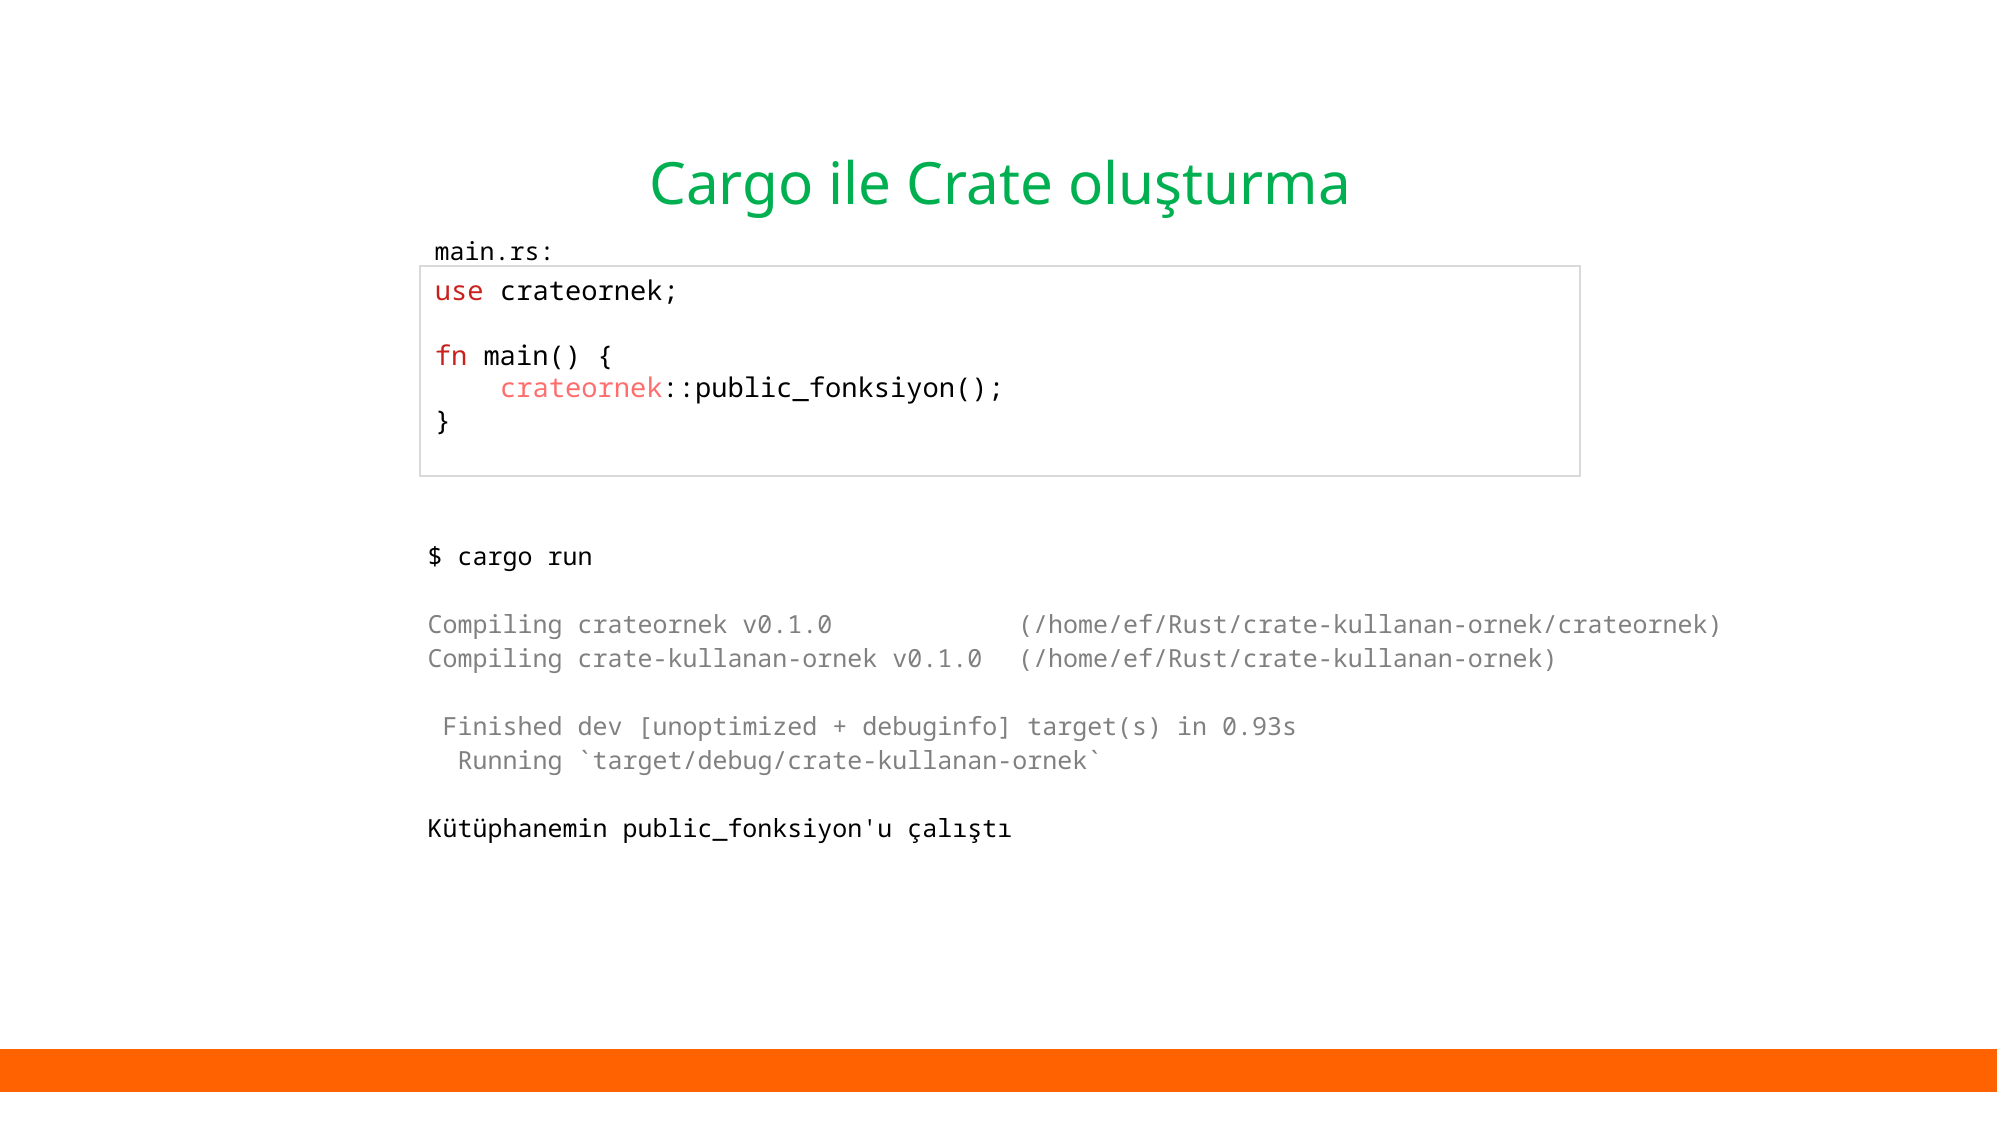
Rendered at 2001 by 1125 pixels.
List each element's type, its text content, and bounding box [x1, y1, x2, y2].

text_box $ cargo run Compiling crateornek v0.1.0 (/home/ef/Rust/crate-kullanan-ornek/crateornek) Compiling crate-kullanan-ornek v0.1.0 (/home/ef/Rust/crate-kullanan-ornek) Finished dev [unoptimized + debuginfo] target(s) in 0.93s Running `target/debug/crate-kullanan-ornek` Kütüphanemin public_fonksiyon'u çalıştı [412, 531, 1547, 772]
text_box main.rs: [419, 226, 600, 267]
text_box [0, 1049, 1997, 1092]
text_box use crateornek; fn main() { crateornek::public_fonksiyon(); } [419, 265, 1581, 476]
list Cargo ile Crate oluşturma [420, 146, 1580, 237]
